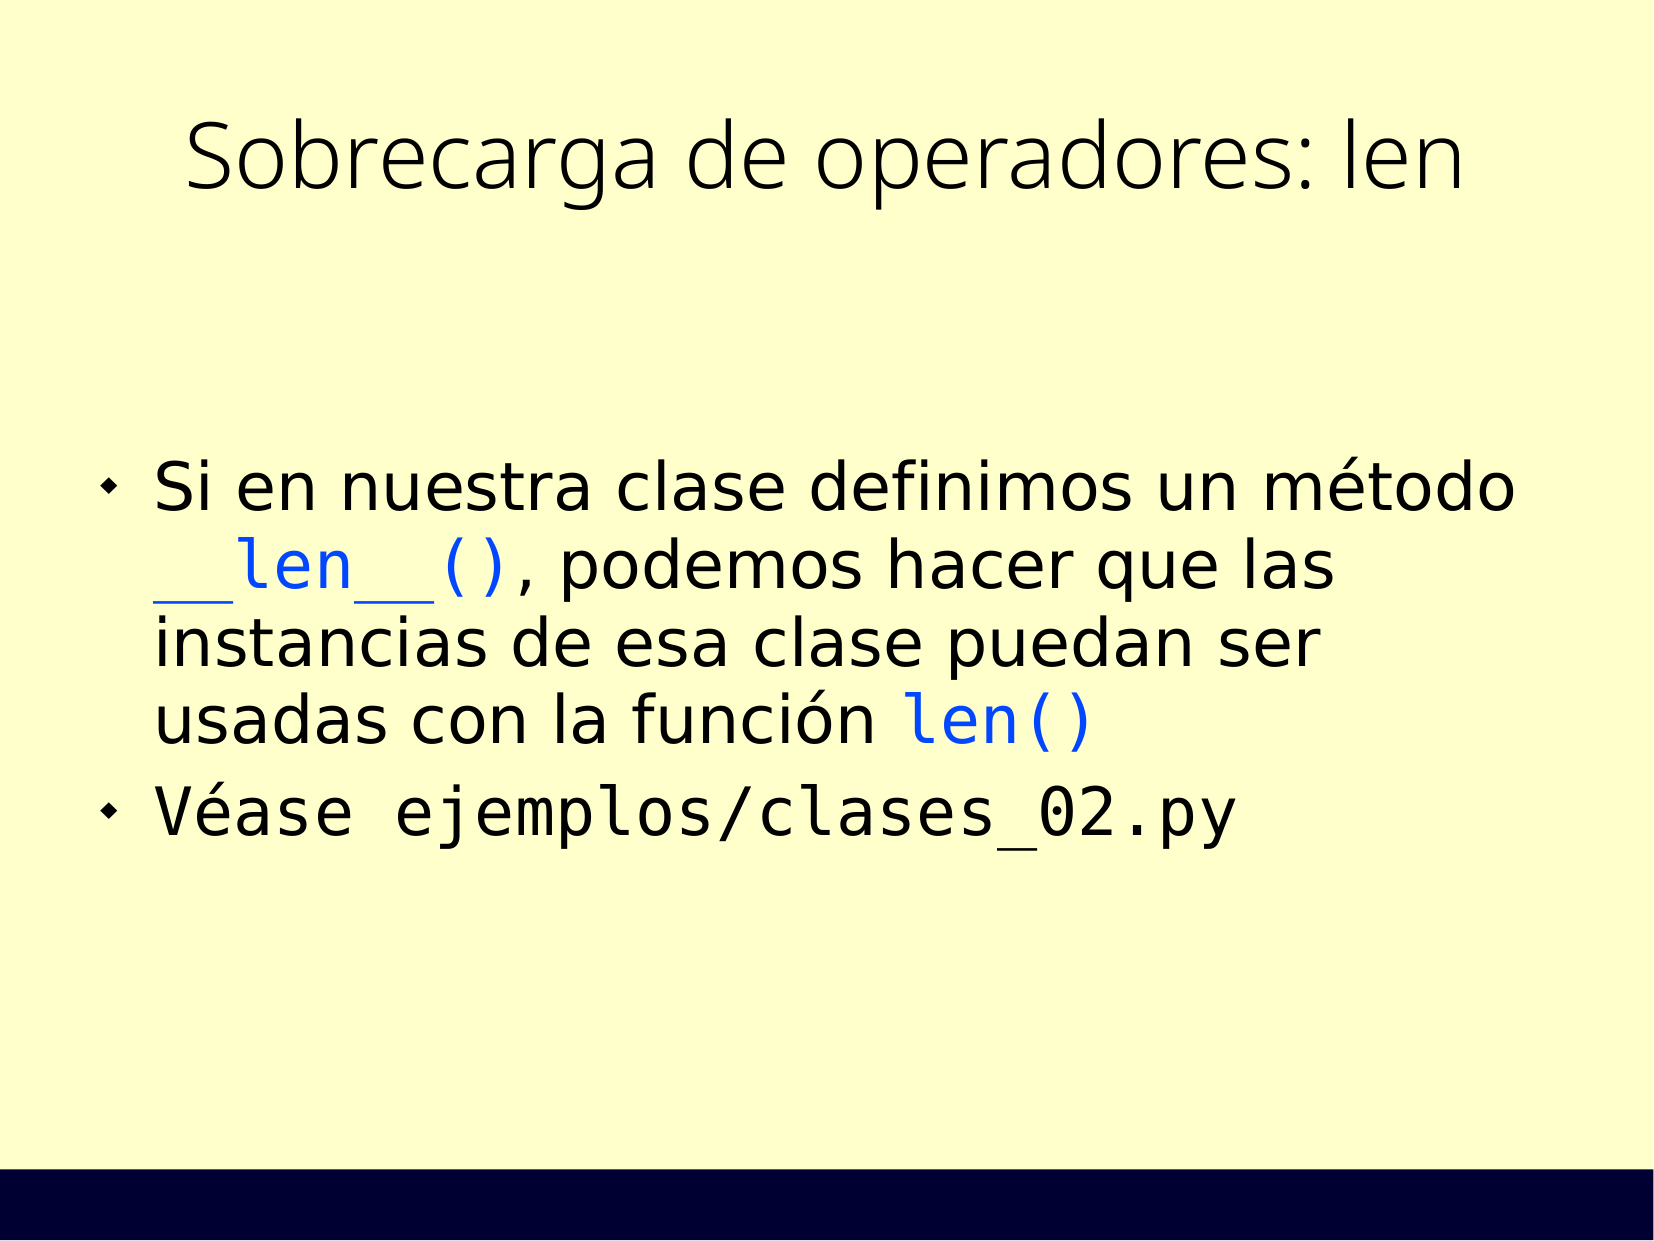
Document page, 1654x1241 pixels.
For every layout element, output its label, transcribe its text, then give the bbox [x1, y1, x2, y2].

list Si en nuestra clase definimos un método __len__(), podemos hacer que las instancias de esa clase puedan ser usadas con la función len() Véase ejemplos/clases_02.py [82, 290, 1538, 1010]
title Sobrecarga de operadores: len [82, 49, 1571, 257]
